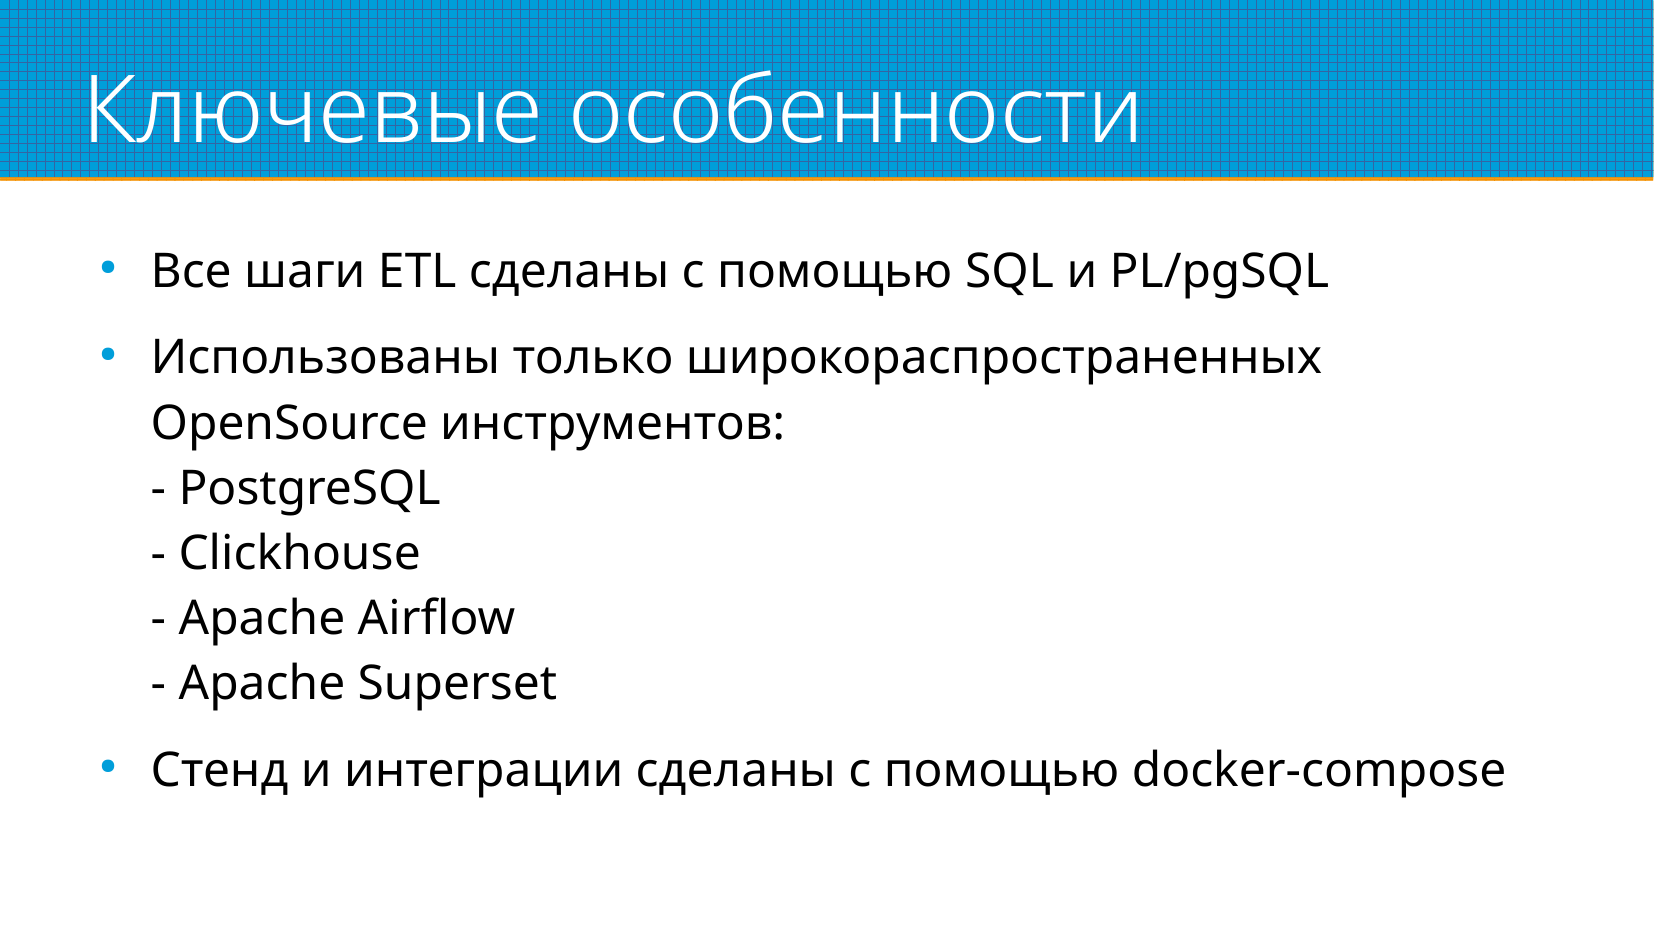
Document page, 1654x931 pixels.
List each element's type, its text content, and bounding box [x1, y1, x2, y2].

title Ключевые особенности [82, 14, 1571, 171]
list Все шаги ETL сделаны с помощью SQL и PL/pgSQL Использованы только широкораспространенных OpenSource инструментов: - PostgreSQL - Clickhouse - Apache Airflow - Apache Superset Стенд и интеграции сделаны с помощью docker-compose [82, 236, 1563, 811]
